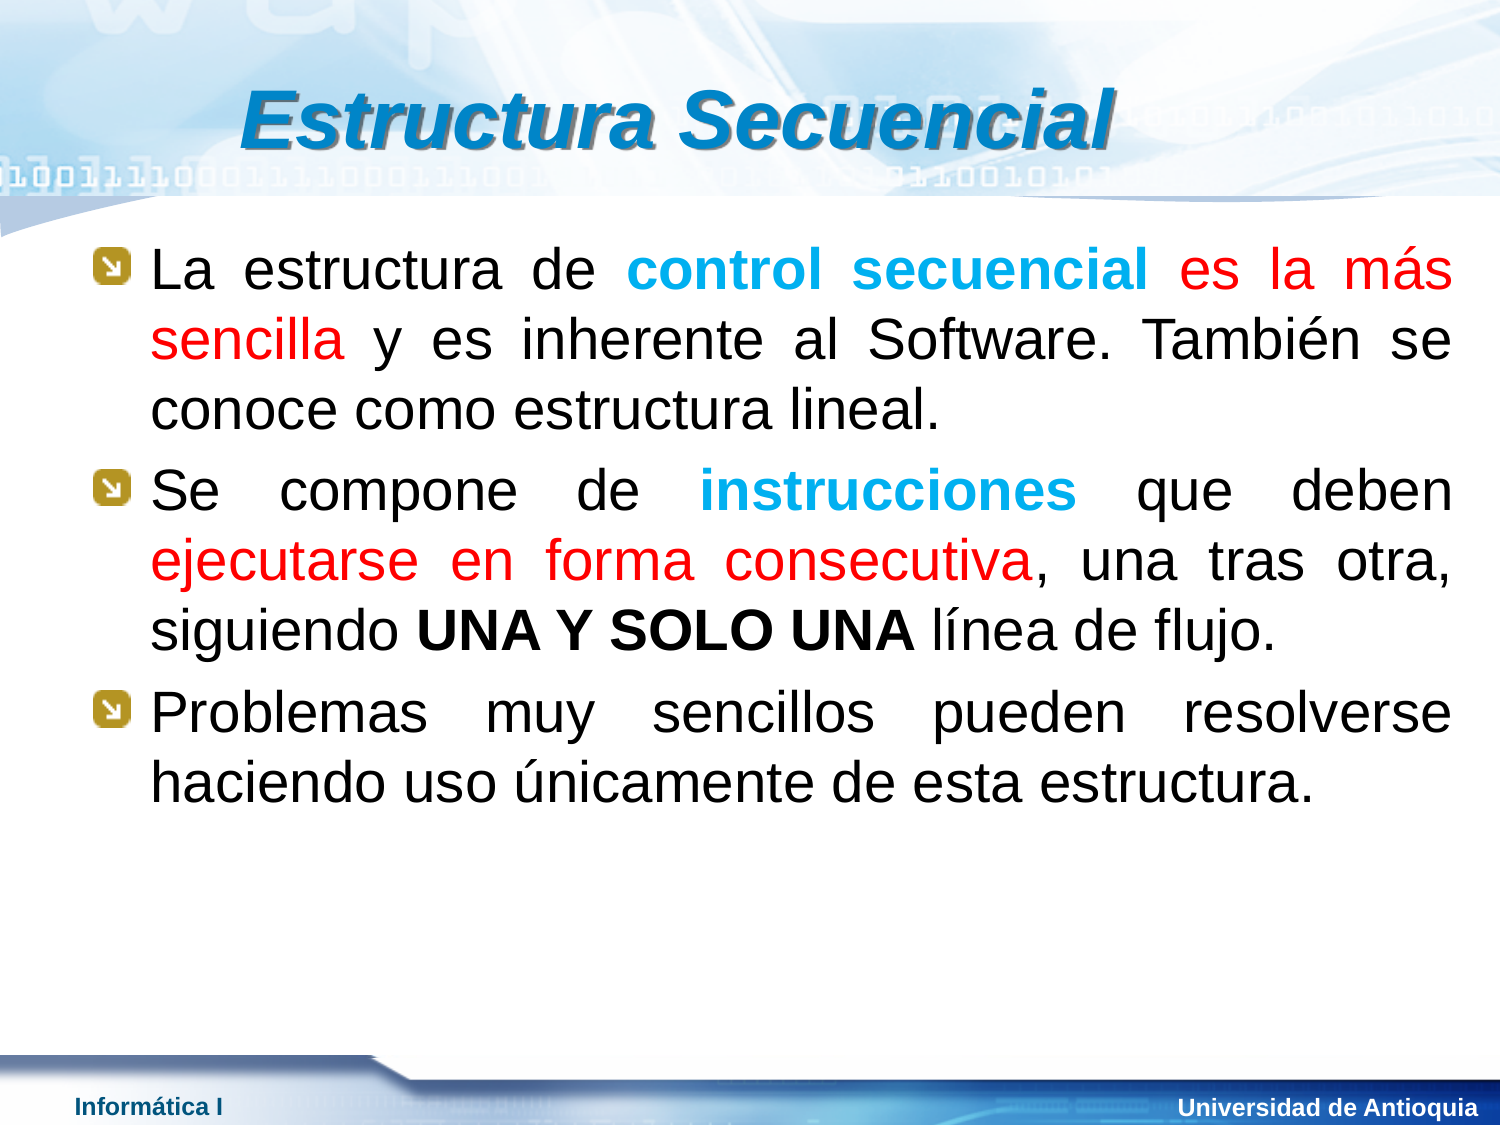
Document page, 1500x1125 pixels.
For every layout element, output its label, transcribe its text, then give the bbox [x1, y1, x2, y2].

title Estructura Secuencial [224, 57, 1438, 150]
picture [0, 1055, 1500, 1125]
picture [0, 0, 1500, 196]
text_box La estructura de control secuencial es la más sencilla y es inherente al Software. También se conoce como estructura lineal. Se compone de instrucciones que deben ejecutarse en forma consecutiva, una tras otra, siguiendo UNA Y SOLO UNA línea de flujo. Problemas muy sencillos pueden resolverse haciendo uso únicamente de esta estructura. [76, 222, 1471, 903]
picture [93, 469, 131, 506]
picture [93, 247, 131, 285]
picture [93, 690, 131, 728]
